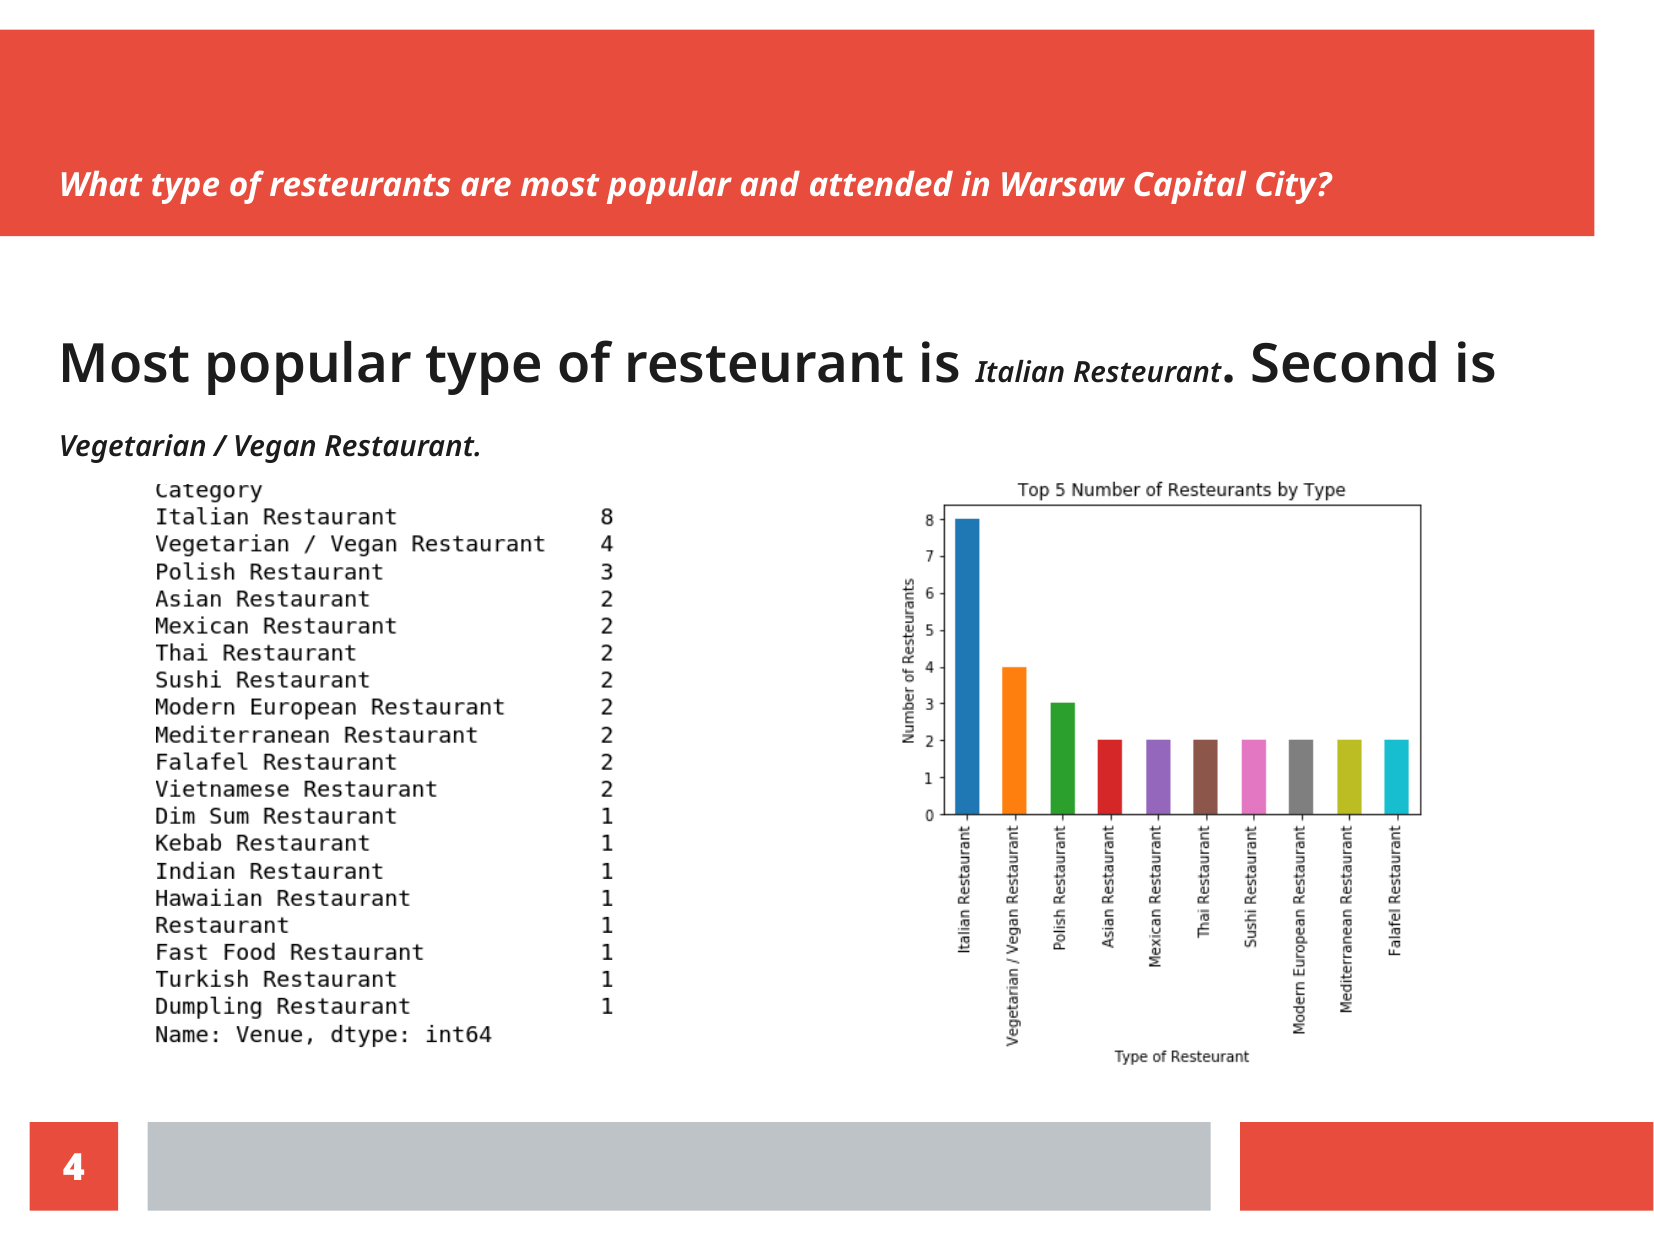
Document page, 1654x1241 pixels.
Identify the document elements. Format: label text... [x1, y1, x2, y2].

picture [156, 484, 616, 1052]
list Most popular type of resteurant is Italian Resteurant. Second is Vegetarian / Vegan Restaurant. [59, 324, 1565, 1093]
picture [894, 472, 1436, 1075]
title What type of resteurants are most popular and attended in Warsaw Capital City? [59, 59, 1595, 207]
